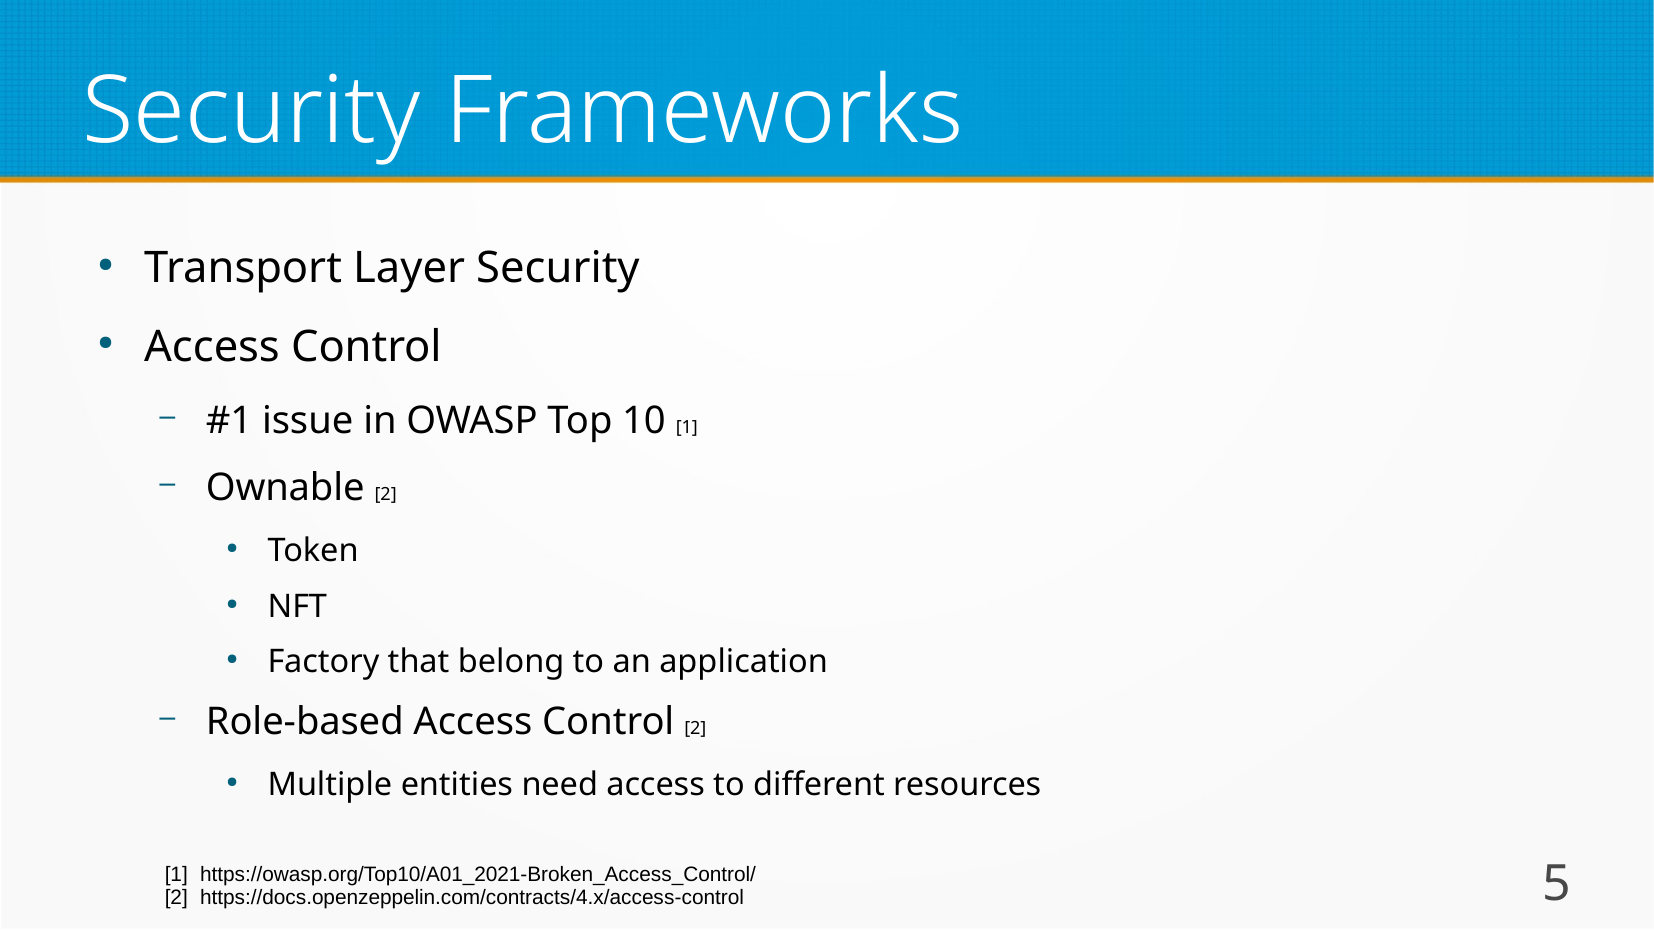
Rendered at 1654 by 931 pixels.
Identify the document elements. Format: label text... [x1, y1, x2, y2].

text_box https://owasp.org/Top10/A01_2021-Broken_Access_Control/ https://docs.openzeppelin.com/contracts/4.x/access-control [150, 855, 1501, 917]
title Security Frameworks [82, 14, 1571, 171]
list Transport Layer Security Access Control #1 issue in OWASP Top 10 [1] Ownable [2] Token NFT Factory that belong to an application Role-based Access Control [2] Multiple entities need access to different resources [82, 236, 1563, 810]
picture [0, 175, 1654, 931]
